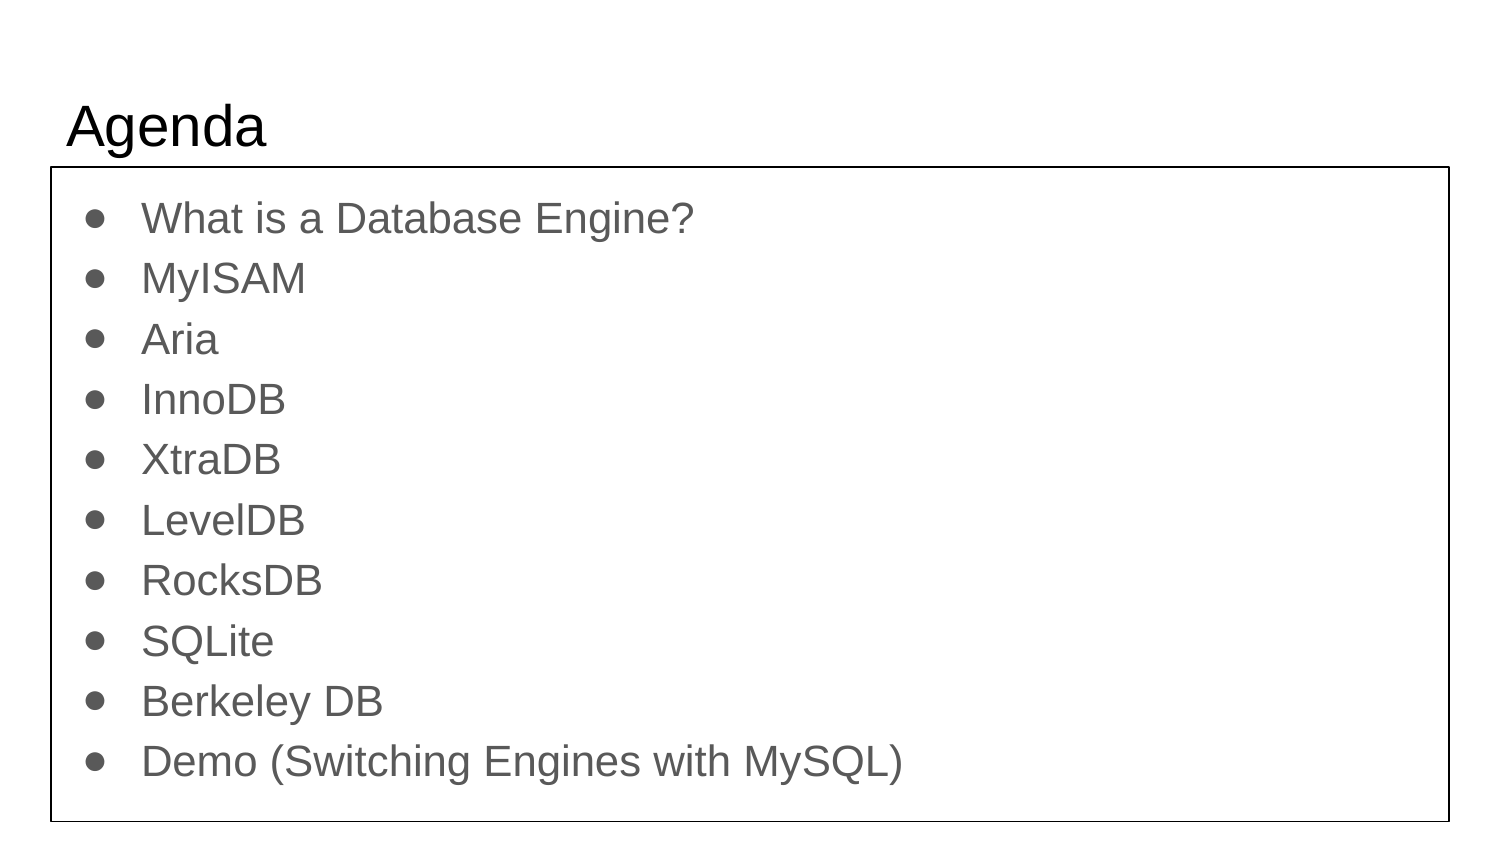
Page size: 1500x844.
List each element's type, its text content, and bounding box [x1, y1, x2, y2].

title Agenda [51, 72, 1449, 166]
list What is a Database Engine? MyISAM Aria InnoDB XtraDB LevelDB RocksDB SQLite Berkeley DB Demo (Switching Engines with MySQL) [51, 166, 1449, 822]
